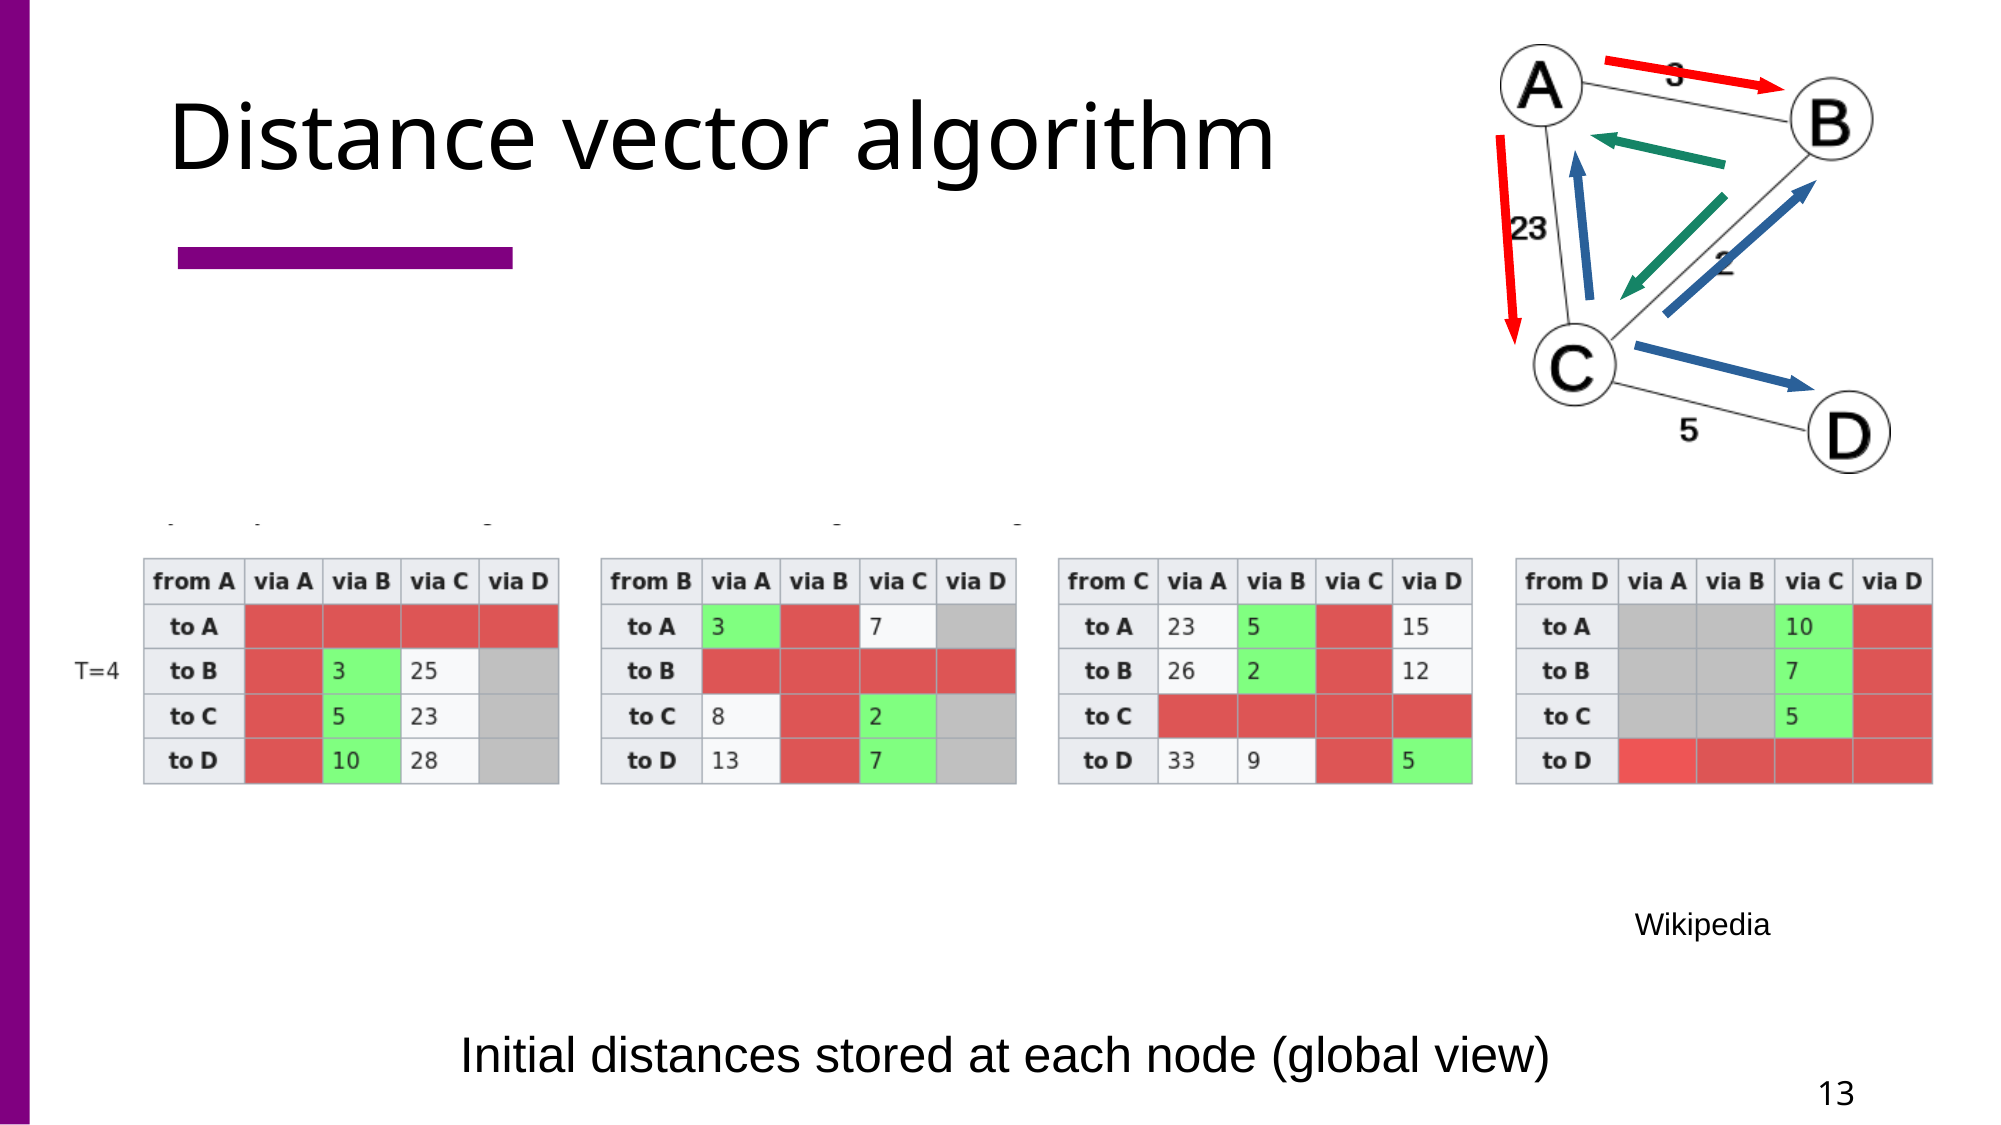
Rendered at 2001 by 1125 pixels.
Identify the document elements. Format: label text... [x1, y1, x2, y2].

text_box Wikipedia [1620, 900, 1786, 950]
text_box Initial distances stored at each node (global view) [445, 853, 1567, 1125]
title Distance vector algorithm [116, 39, 1817, 227]
picture [51, 524, 1981, 853]
picture [1500, 44, 1891, 474]
text_box Initial distances stored at each node (global view) [445, 71, 1567, 524]
